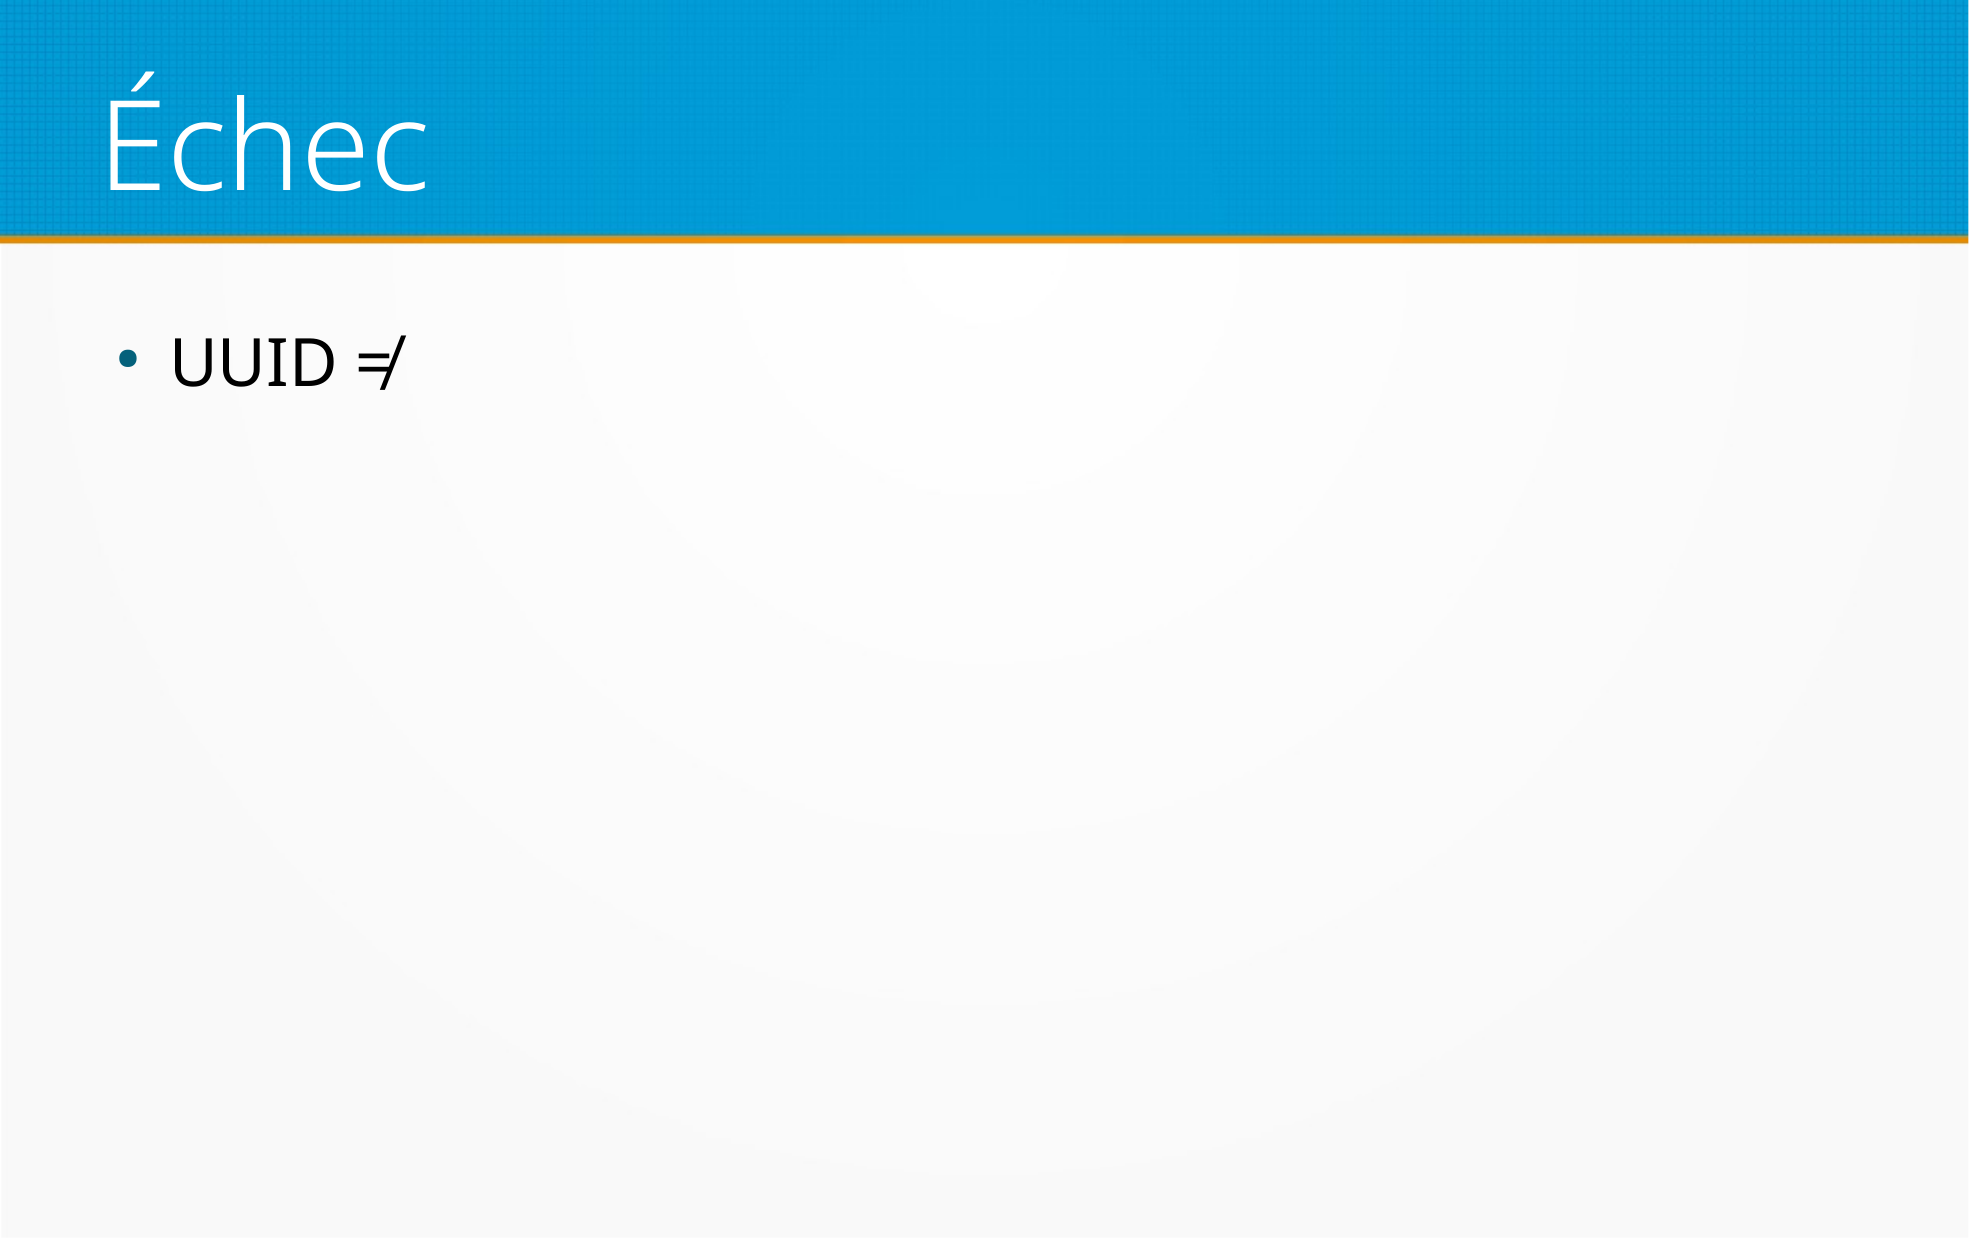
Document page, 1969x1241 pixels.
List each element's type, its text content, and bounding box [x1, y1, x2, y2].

picture [0, 233, 1969, 1241]
list UUID ≠ [98, 315, 1861, 1081]
title Échec [98, 19, 1870, 227]
